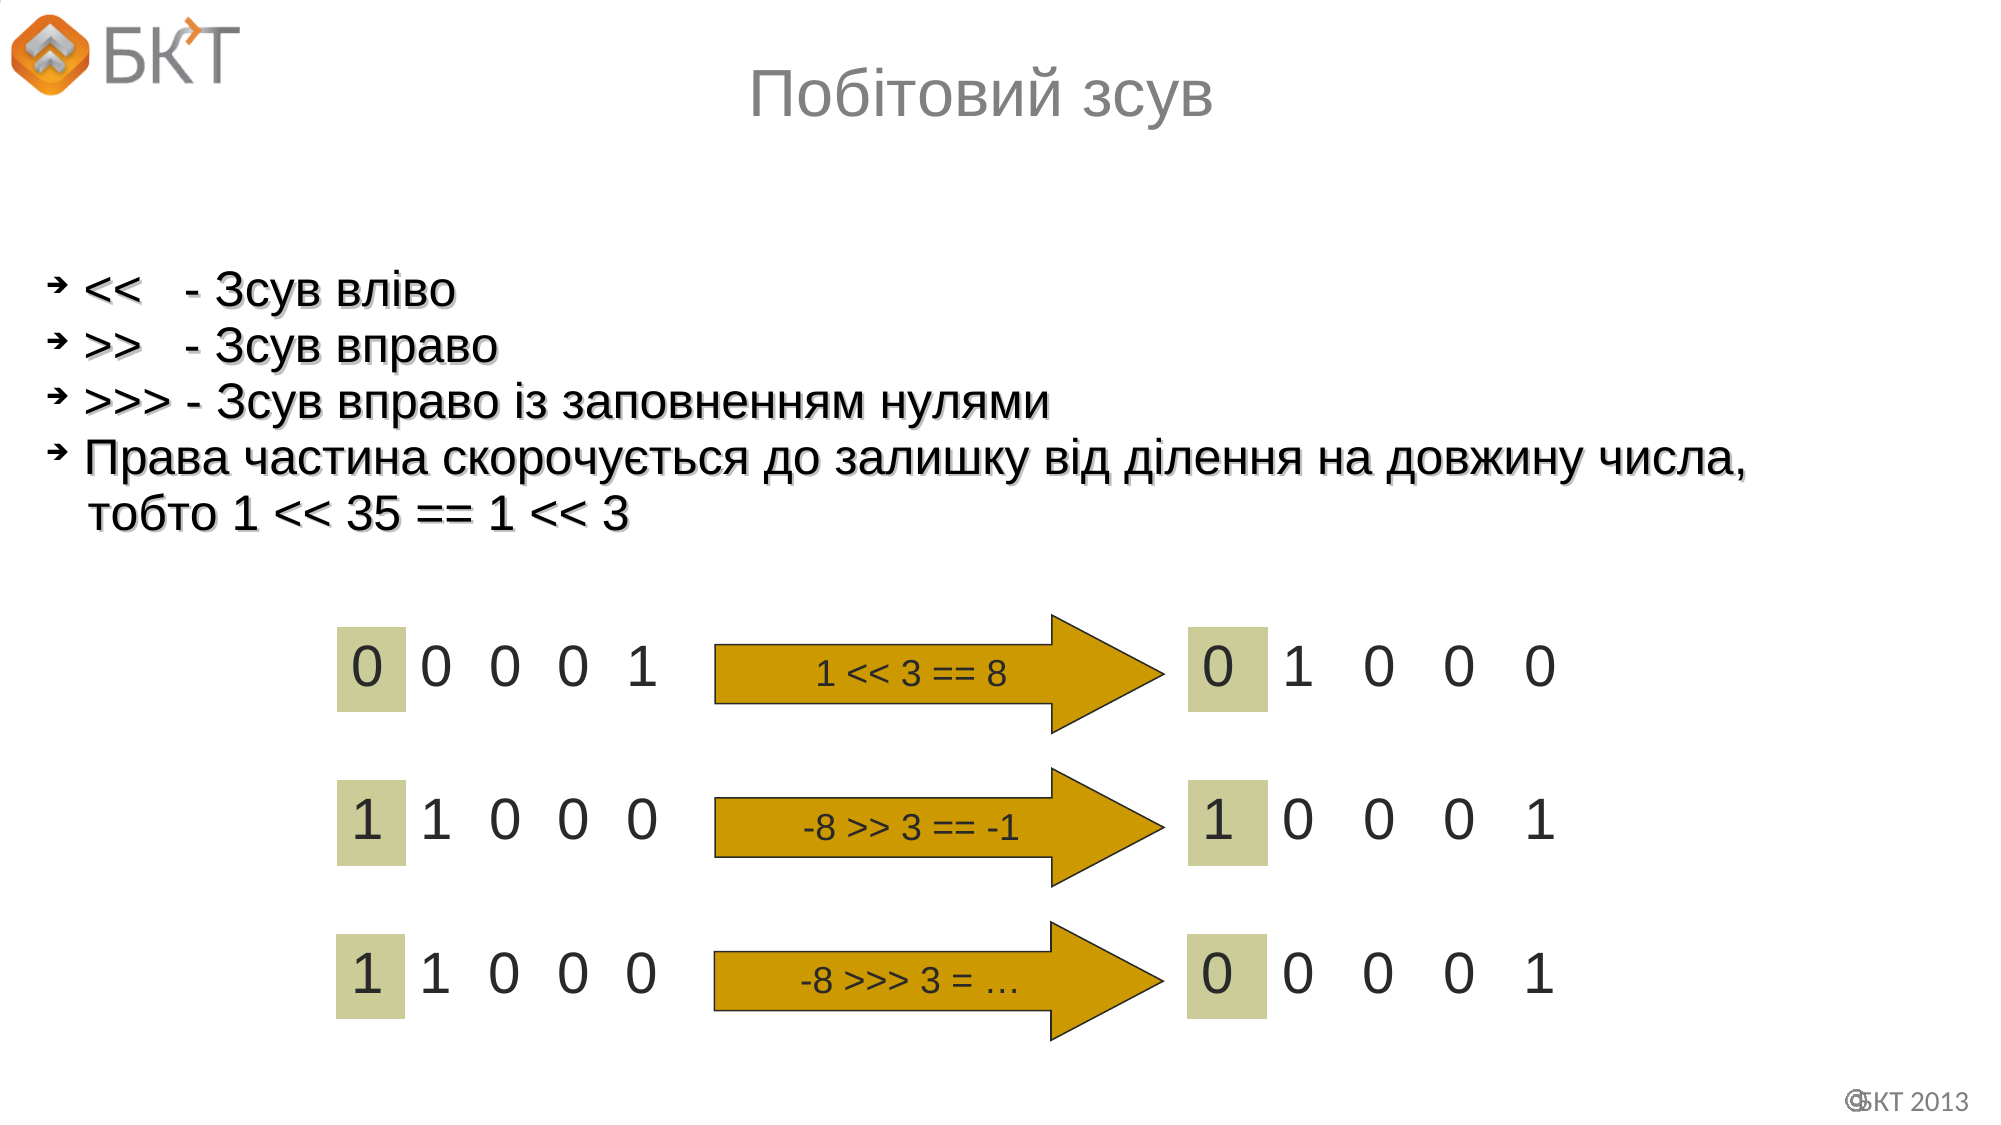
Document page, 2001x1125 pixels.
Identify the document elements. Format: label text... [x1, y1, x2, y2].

table_header 1 [336, 934, 405, 1019]
table_header 0 [337, 627, 406, 712]
text_box -8 >>> 3 = … [714, 922, 1164, 1041]
text_box Побітовий зсув [675, 45, 1291, 135]
table_header 0 [1349, 780, 1429, 866]
table_header 1 [1268, 627, 1349, 712]
text_box -8 >> 3 == -1 [715, 768, 1164, 887]
table_header 0 [611, 934, 680, 1019]
table_header 0 [1349, 627, 1429, 712]
table_header 0 [1429, 780, 1510, 866]
table_header 0 [612, 780, 680, 866]
table_header 0 [543, 780, 612, 866]
table_header 1 [1509, 934, 1589, 1019]
table_header 0 [543, 627, 612, 712]
table_header 0 [1267, 934, 1348, 1019]
table_header 0 [474, 780, 543, 866]
table_header 1 [406, 780, 474, 866]
table_header 0 [474, 934, 542, 1019]
table_header 0 [1428, 934, 1509, 1019]
table_header 0 [1268, 780, 1349, 866]
table_header 0 [1510, 627, 1590, 712]
table_header 1 [612, 627, 680, 712]
table_header 1 [1188, 780, 1268, 866]
table_header 0 [1429, 627, 1510, 712]
table_header 0 [542, 934, 611, 1019]
table_header 1 [1510, 780, 1590, 866]
table_header 0 [1348, 934, 1428, 1019]
text_box << - Зсув вліво >> - Зсув вправо >>> - Зсув вправо із заповненням нулями Права частина скорочується до залишку від ділення на довжину числа, тобто 1 << 35 == 1 << 3 [31, 254, 1861, 549]
picture [1845, 1084, 1867, 1116]
picture [4, 9, 250, 97]
text_box 1 << 3 == 8 [715, 615, 1164, 734]
table_header 0 [1187, 934, 1267, 1019]
table_header 0 [474, 627, 543, 712]
table_header 0 [406, 627, 474, 712]
table_header 0 [1188, 627, 1268, 712]
table_header 1 [337, 780, 406, 866]
table_header 1 [405, 934, 474, 1019]
